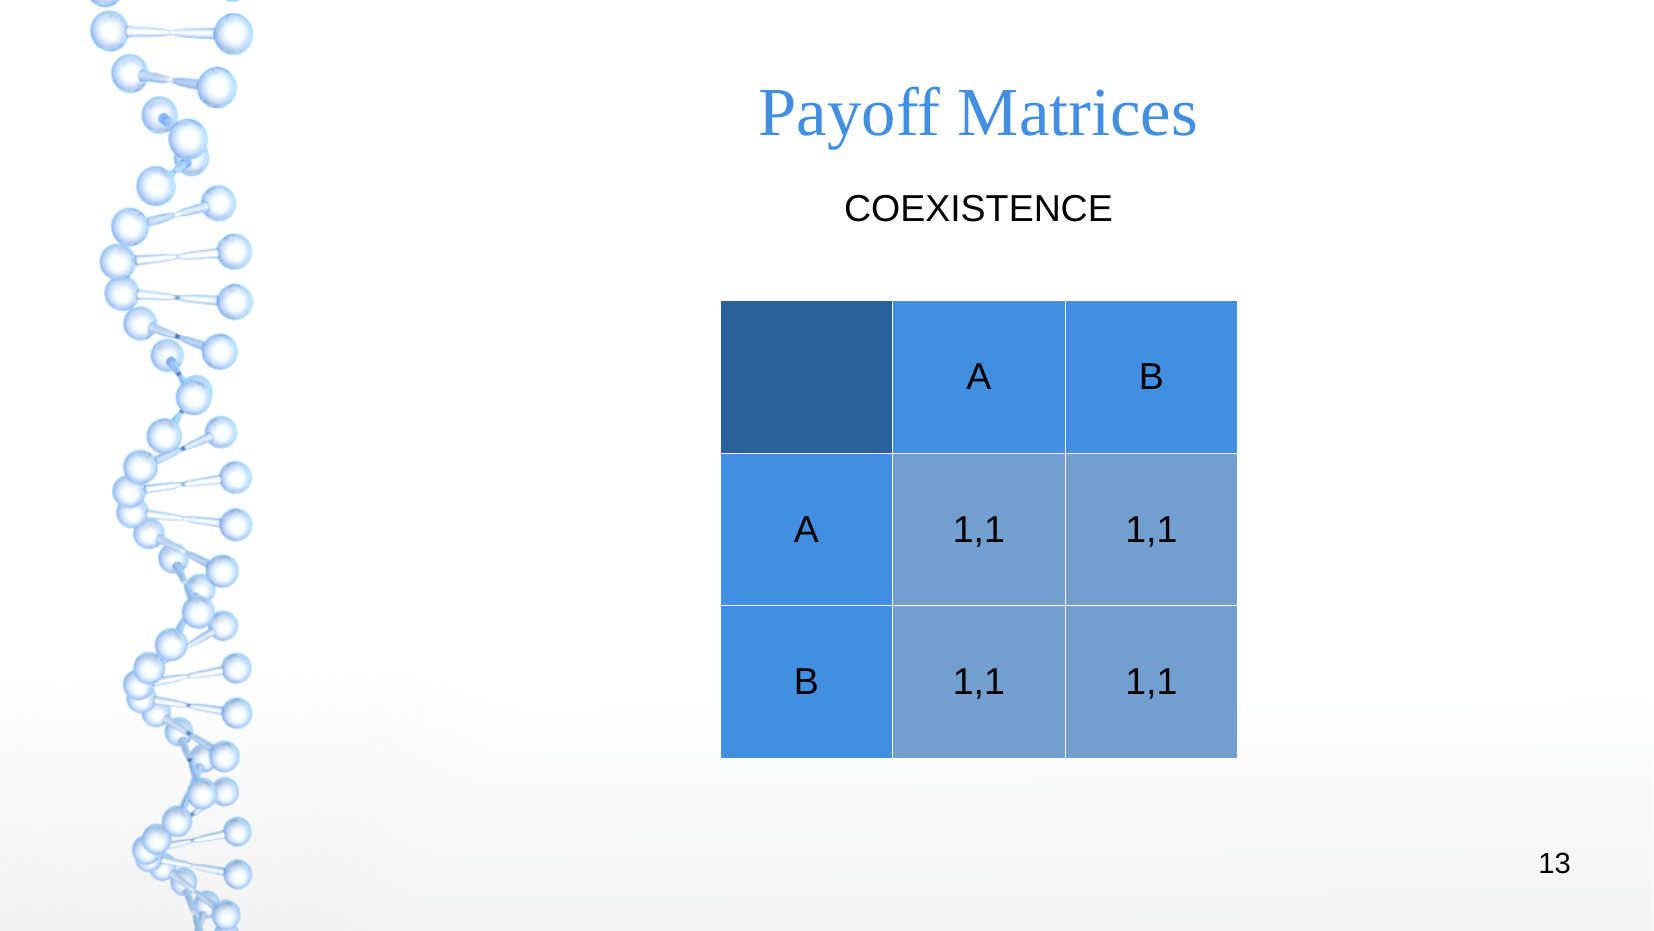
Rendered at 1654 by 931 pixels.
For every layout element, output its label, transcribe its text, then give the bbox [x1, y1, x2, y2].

table_cell B [721, 606, 892, 758]
text_box COEXISTENCE [303, 180, 1654, 237]
title Payoff Matrices [303, 35, 1654, 180]
table_cell 1,1 [1066, 454, 1237, 605]
table_cell 1,1 [893, 606, 1065, 758]
table_header B [1066, 301, 1237, 453]
table_cell A [721, 454, 892, 605]
table_header [721, 301, 892, 453]
table_cell 1,1 [893, 454, 1065, 605]
table_header A [893, 301, 1065, 453]
table_cell 1,1 [1066, 606, 1237, 758]
picture [0, 0, 1654, 931]
